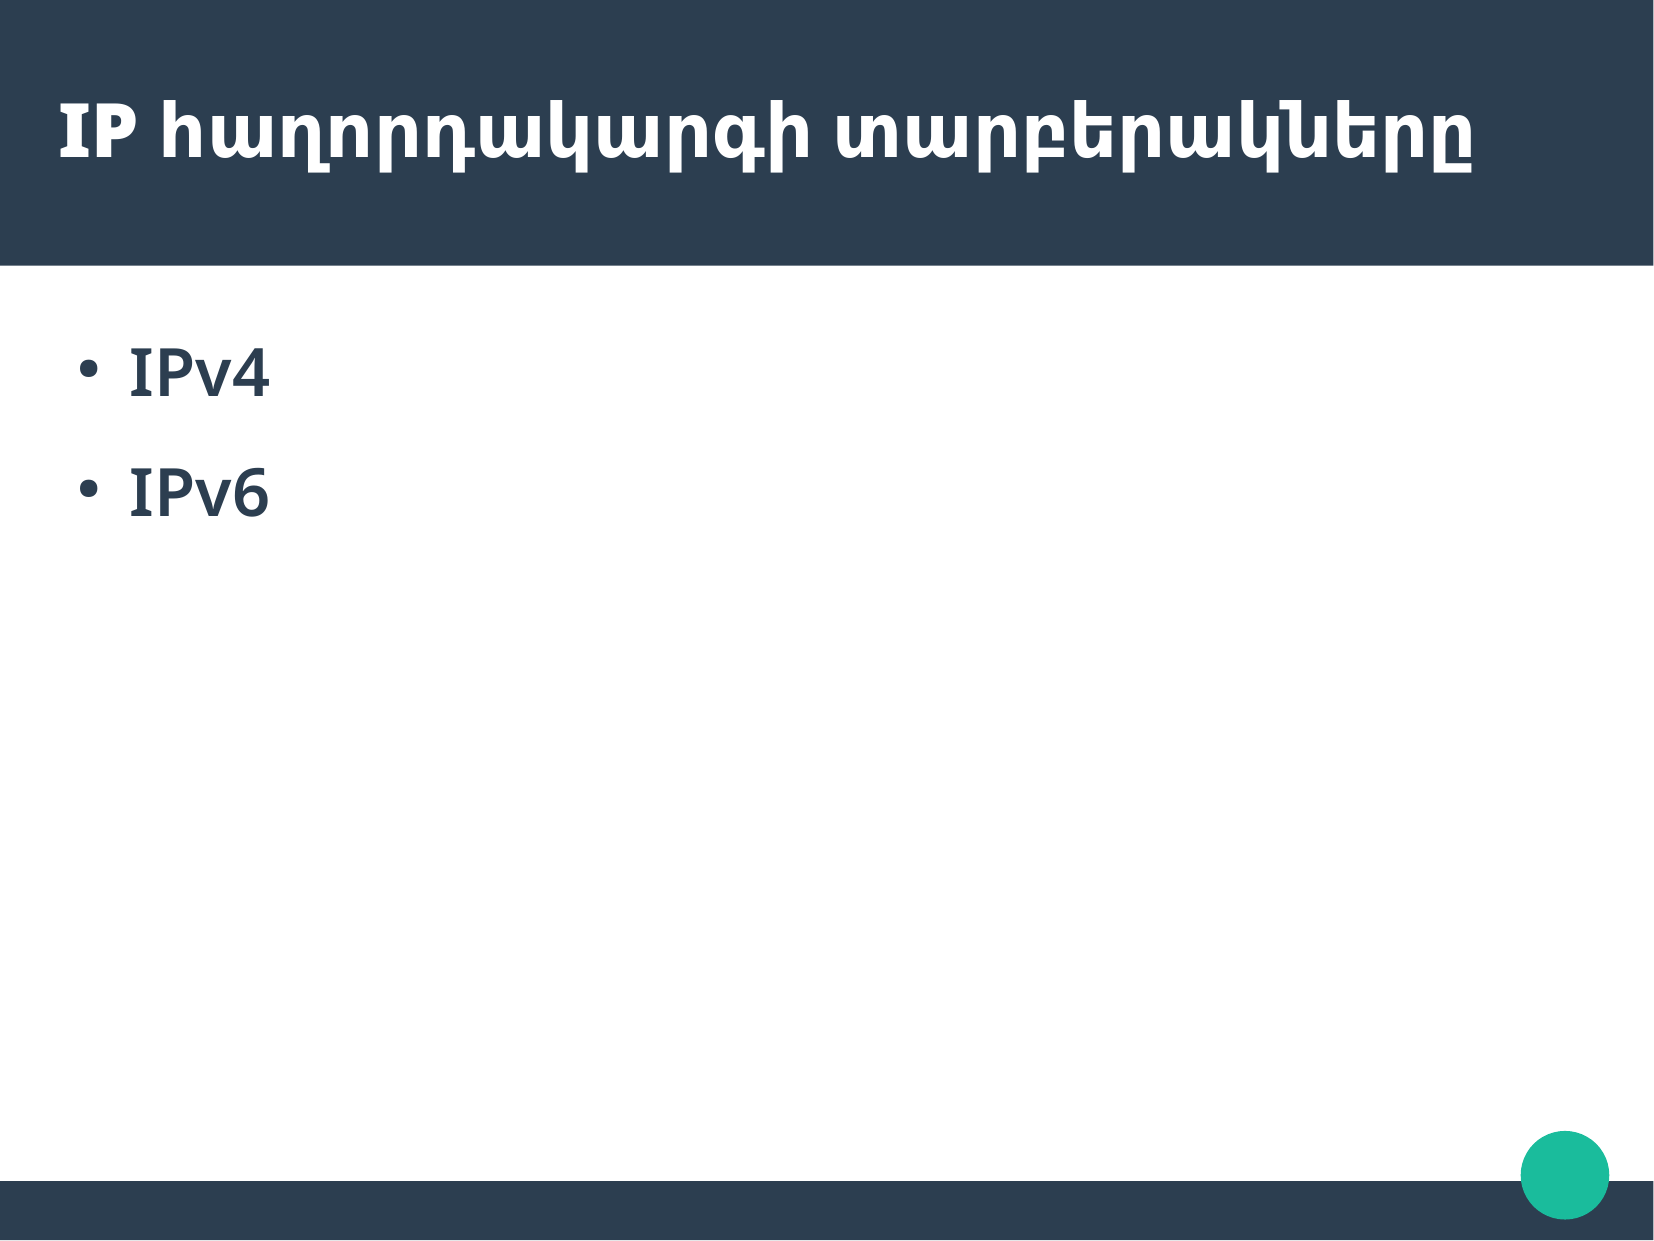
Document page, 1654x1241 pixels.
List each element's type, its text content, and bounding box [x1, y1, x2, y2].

title IP հաղորդակարգի տարբերակները [59, 49, 1595, 207]
list IPv4 IPv6 [59, 324, 1595, 1152]
